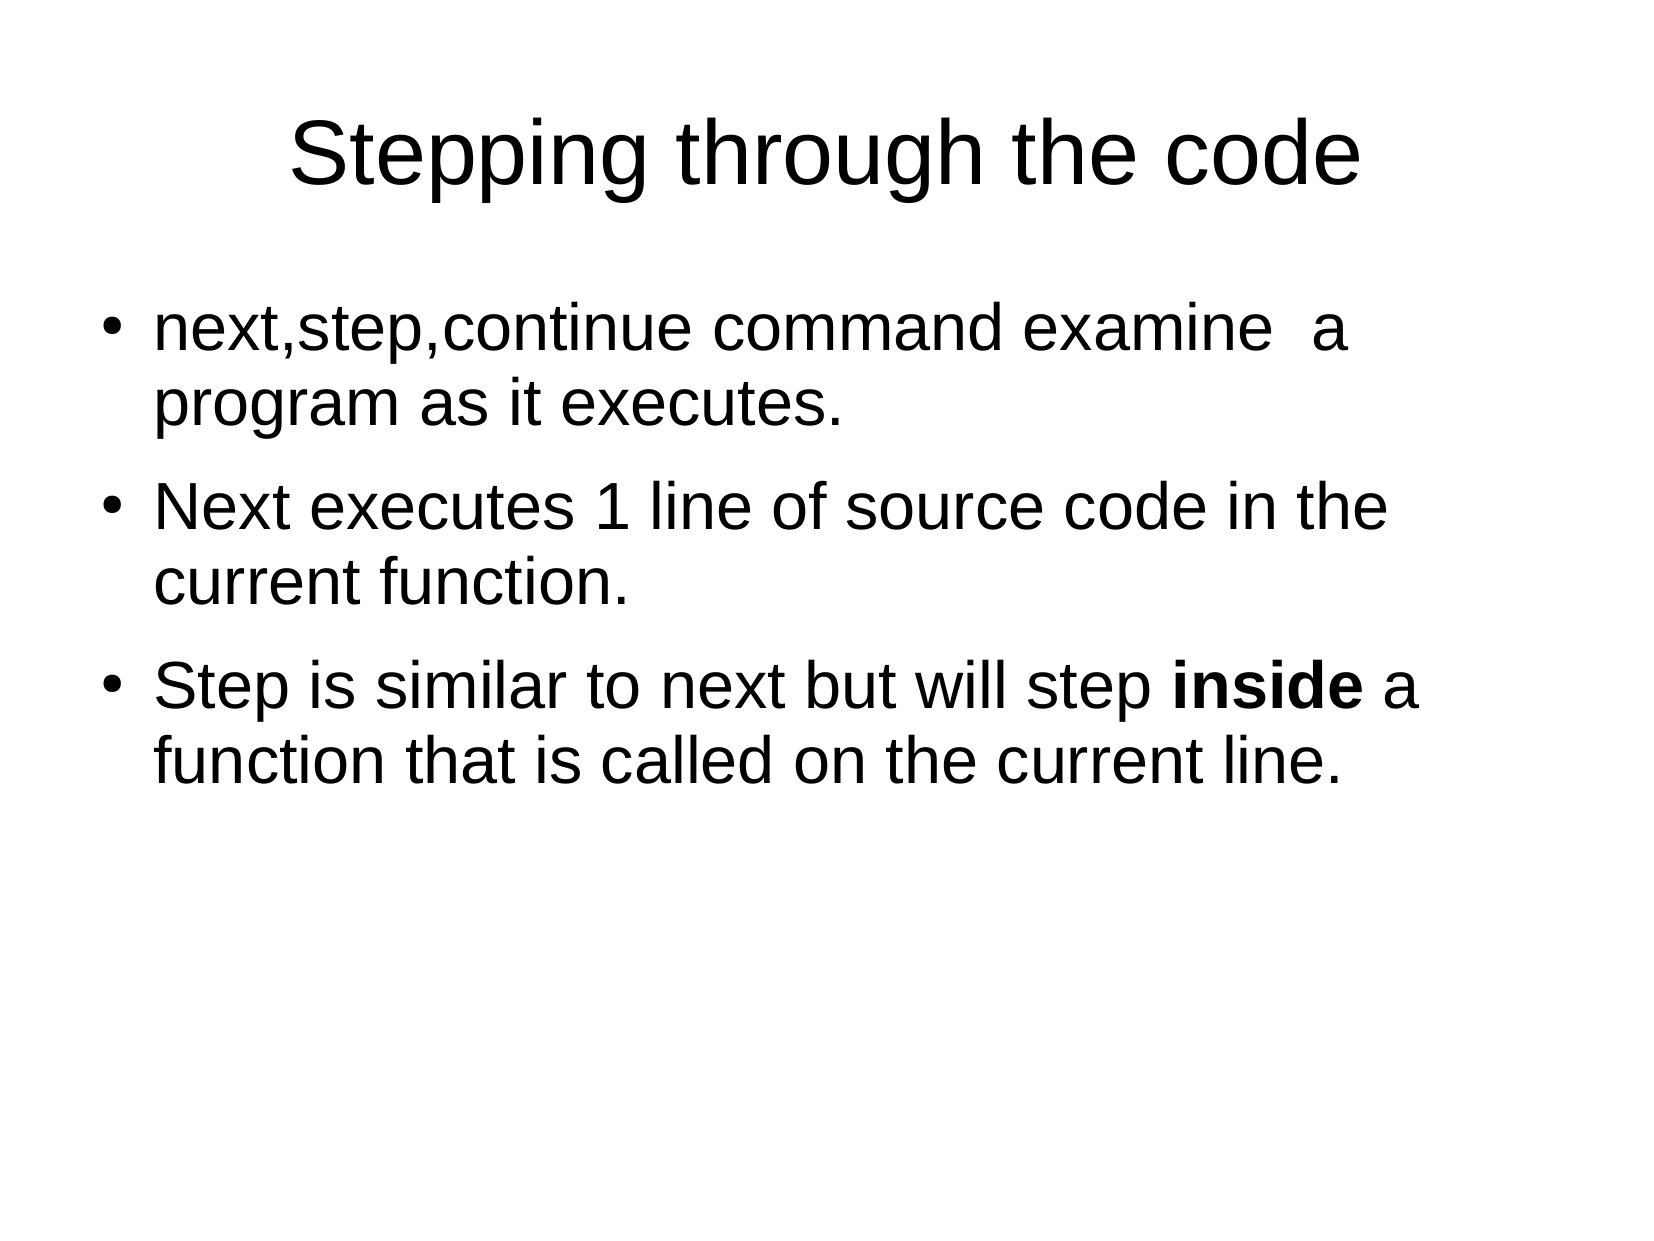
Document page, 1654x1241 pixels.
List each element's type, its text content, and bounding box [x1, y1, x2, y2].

title Stepping through the code [82, 49, 1571, 257]
list next,step,continue command examine a program as it executes. Next executes 1 line of source code in the current function. Step is similar to next but will step inside a function that is called on the current line. [82, 290, 1571, 1010]
